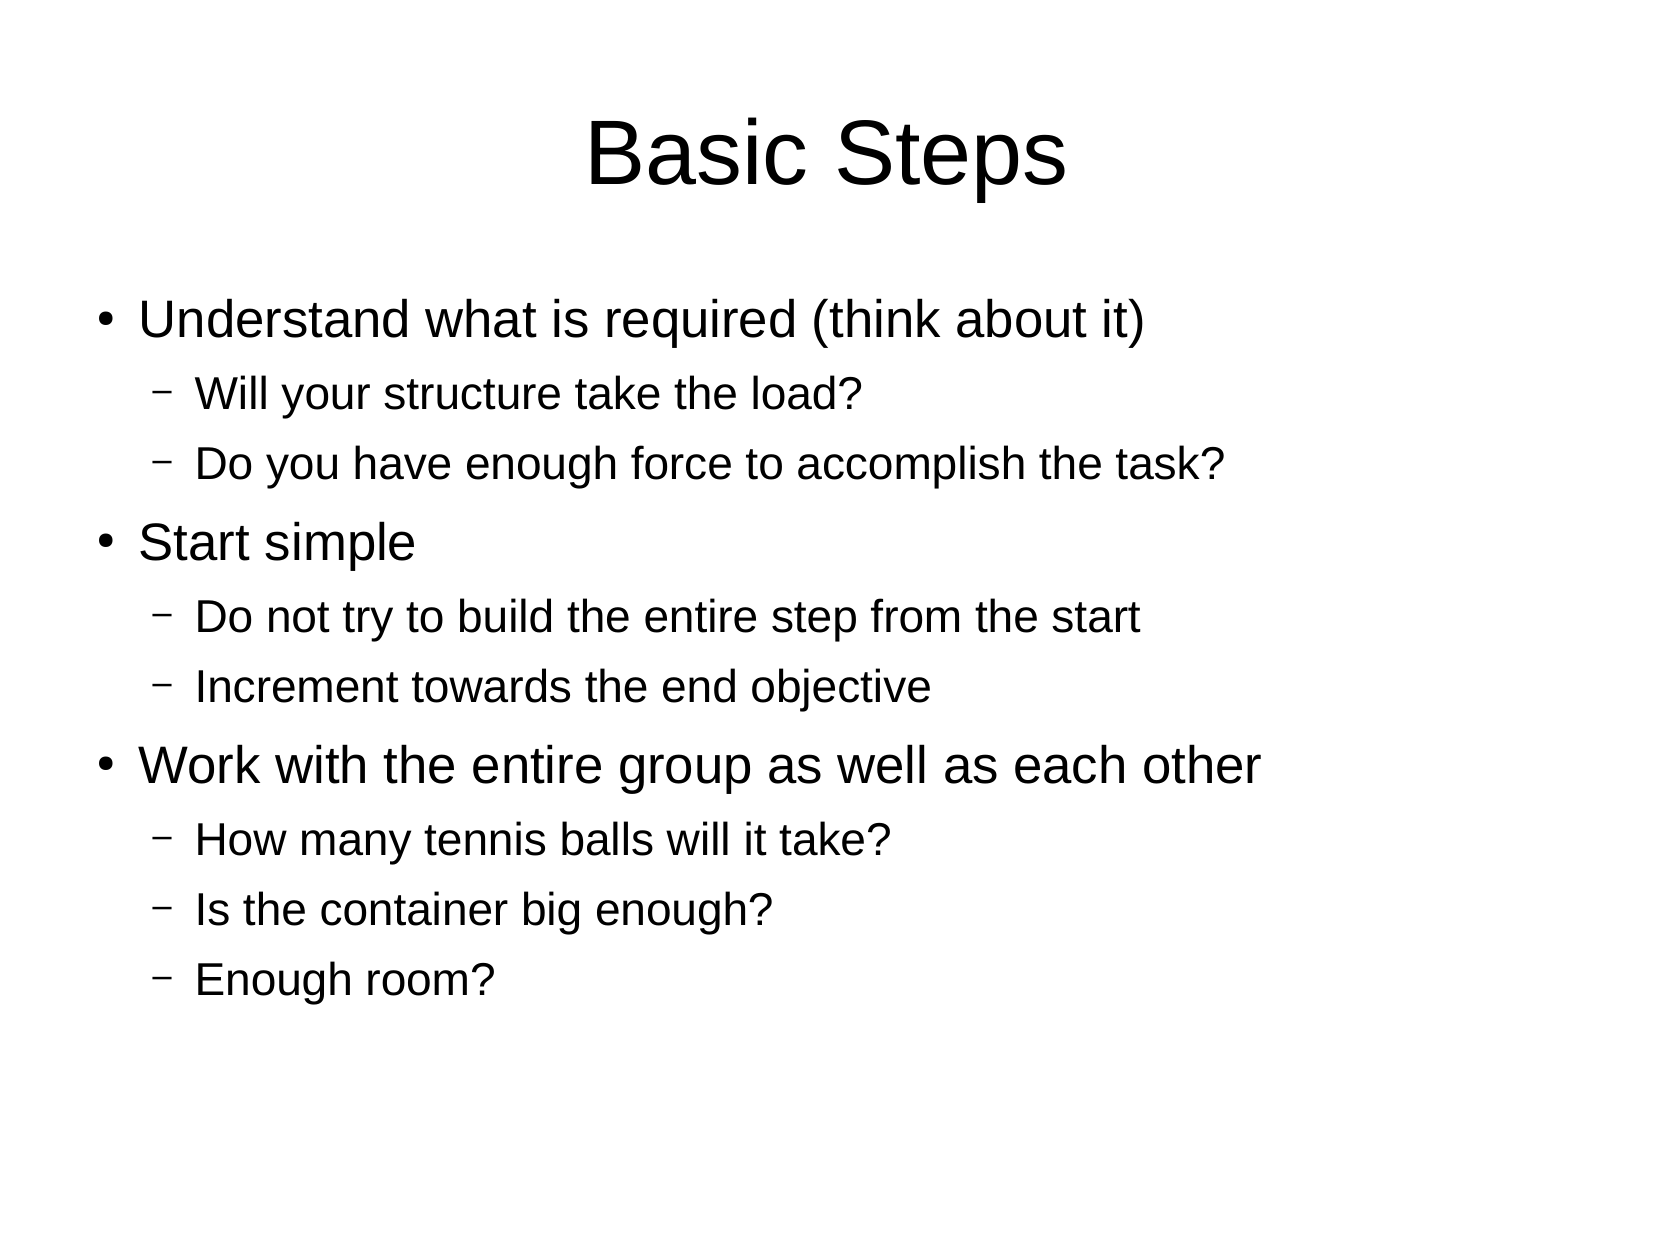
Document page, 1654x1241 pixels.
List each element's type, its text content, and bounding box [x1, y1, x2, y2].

title Basic Steps [82, 49, 1571, 257]
list Understand what is required (think about it) Will your structure take the load? Do you have enough force to accomplish the task? Start simple Do not try to build the entire step from the start Increment towards the end objective Work with the entire group as well as each other How many tennis balls will it take? Is the container big enough? Enough room? [82, 290, 1571, 1010]
